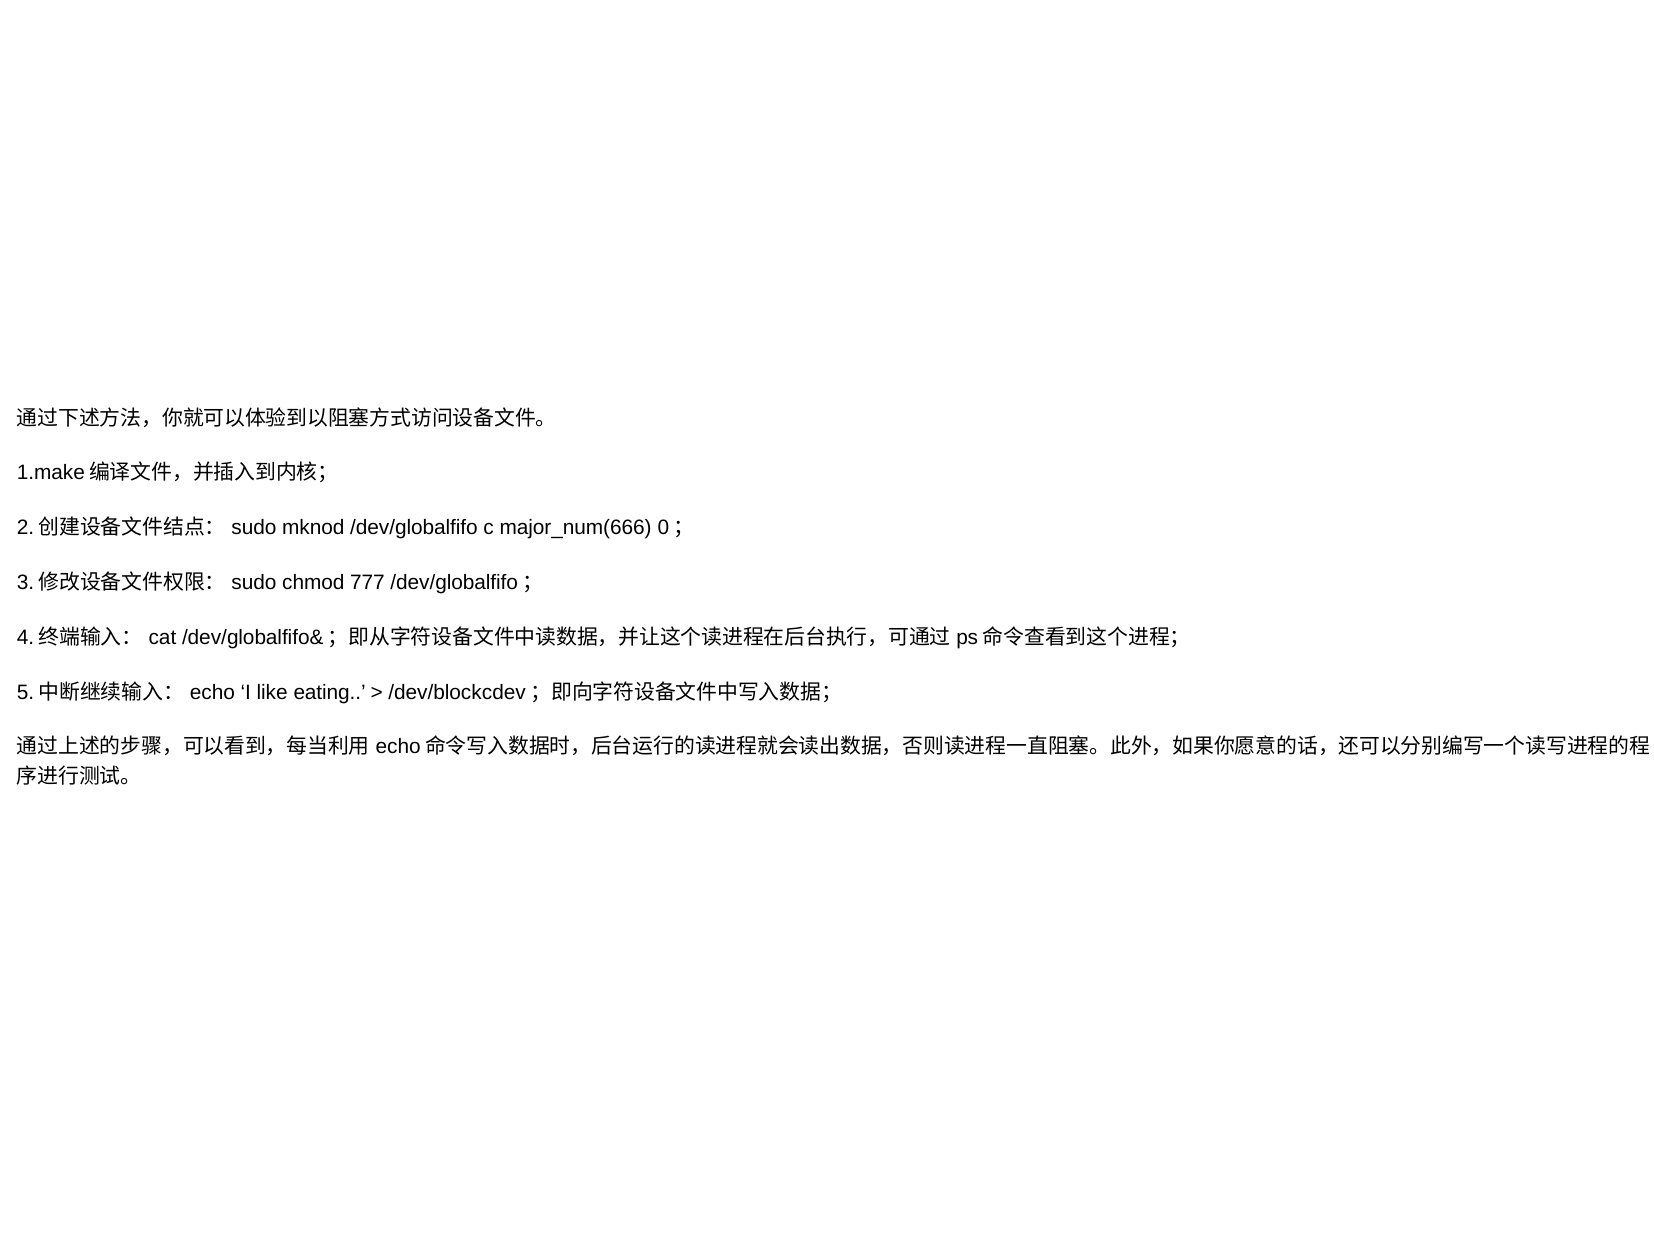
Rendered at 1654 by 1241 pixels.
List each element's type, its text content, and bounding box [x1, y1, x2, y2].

text_box 通过下述方法，你就可以体验到以阻塞方式访问设备文件。 1.make编译文件，并插入到内核； 2.创建设备文件结点：sudo mknod /dev/globalfifo c major_num(666) 0； 3.修改设备文件权限：sudo chmod 777 /dev/globalfifo； 4.终端输入：cat /dev/globalfifo&；即从字符设备文件中读数据，并让这个读进程在后台执行，可通过ps命令查看到这个进程； 5.中断继续输入：echo ‘I like eating..’ > /dev/blockcdev；即向字符设备文件中写入数据； 通过上述的步骤，可以看到，每当利用echo命令写入数据时，后台运行的读进程就会读出数据，否则读进程一直阻塞。此外，如果你愿意的话，还可以分别编写一个读写进程的程序进行测试。 [2, 393, 1654, 854]
